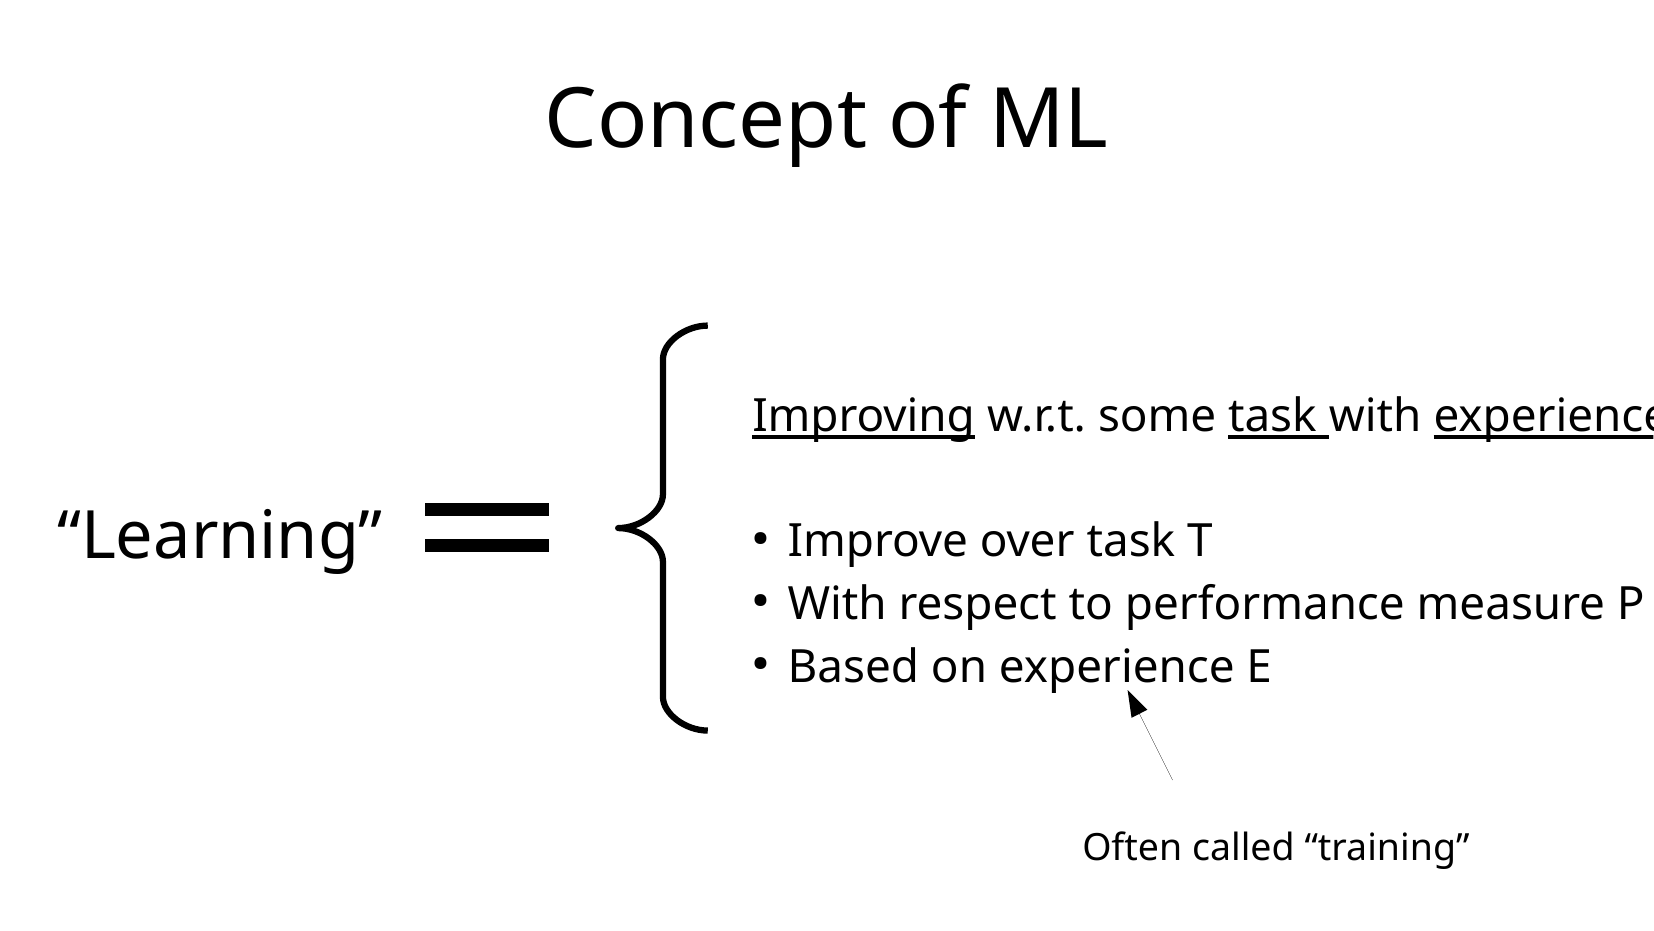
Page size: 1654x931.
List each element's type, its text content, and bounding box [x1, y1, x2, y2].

text_box Often called “training” [1067, 813, 1471, 874]
text_box [425, 539, 549, 552]
text_box “Learning” [42, 480, 389, 575]
text_box Improving w.r.t. some task with experience Improve over task T With respect to performance measure P Based on experience E [737, 375, 1635, 666]
text_box [425, 503, 549, 516]
title Concept of ML [82, 37, 1571, 193]
